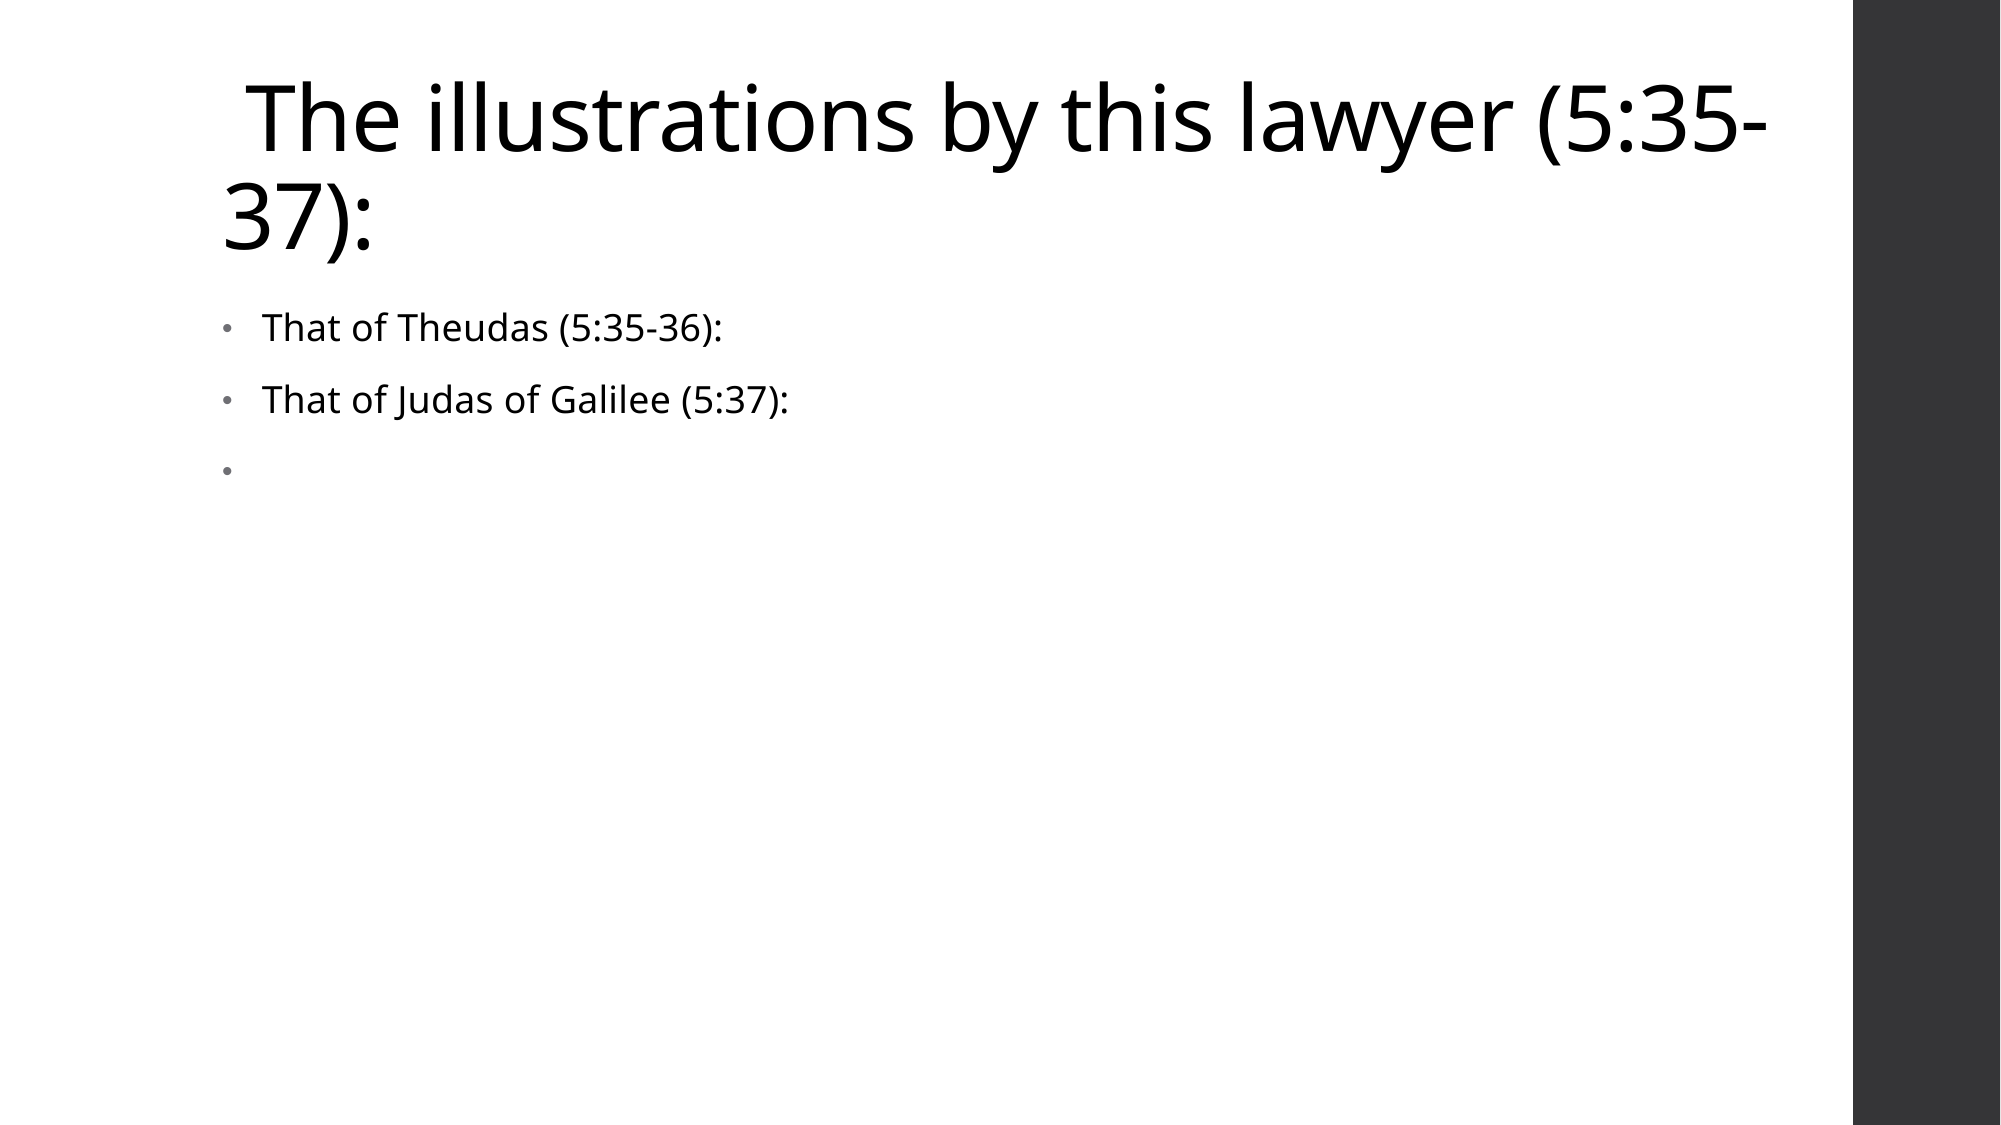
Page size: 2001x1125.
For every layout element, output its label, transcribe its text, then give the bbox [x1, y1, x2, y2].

title The illustrations by this lawyer (5:35-37): [206, 60, 1797, 278]
list That of Theudas (5:35-36): That of Judas of Galilee (5:37): [206, 299, 1617, 1014]
